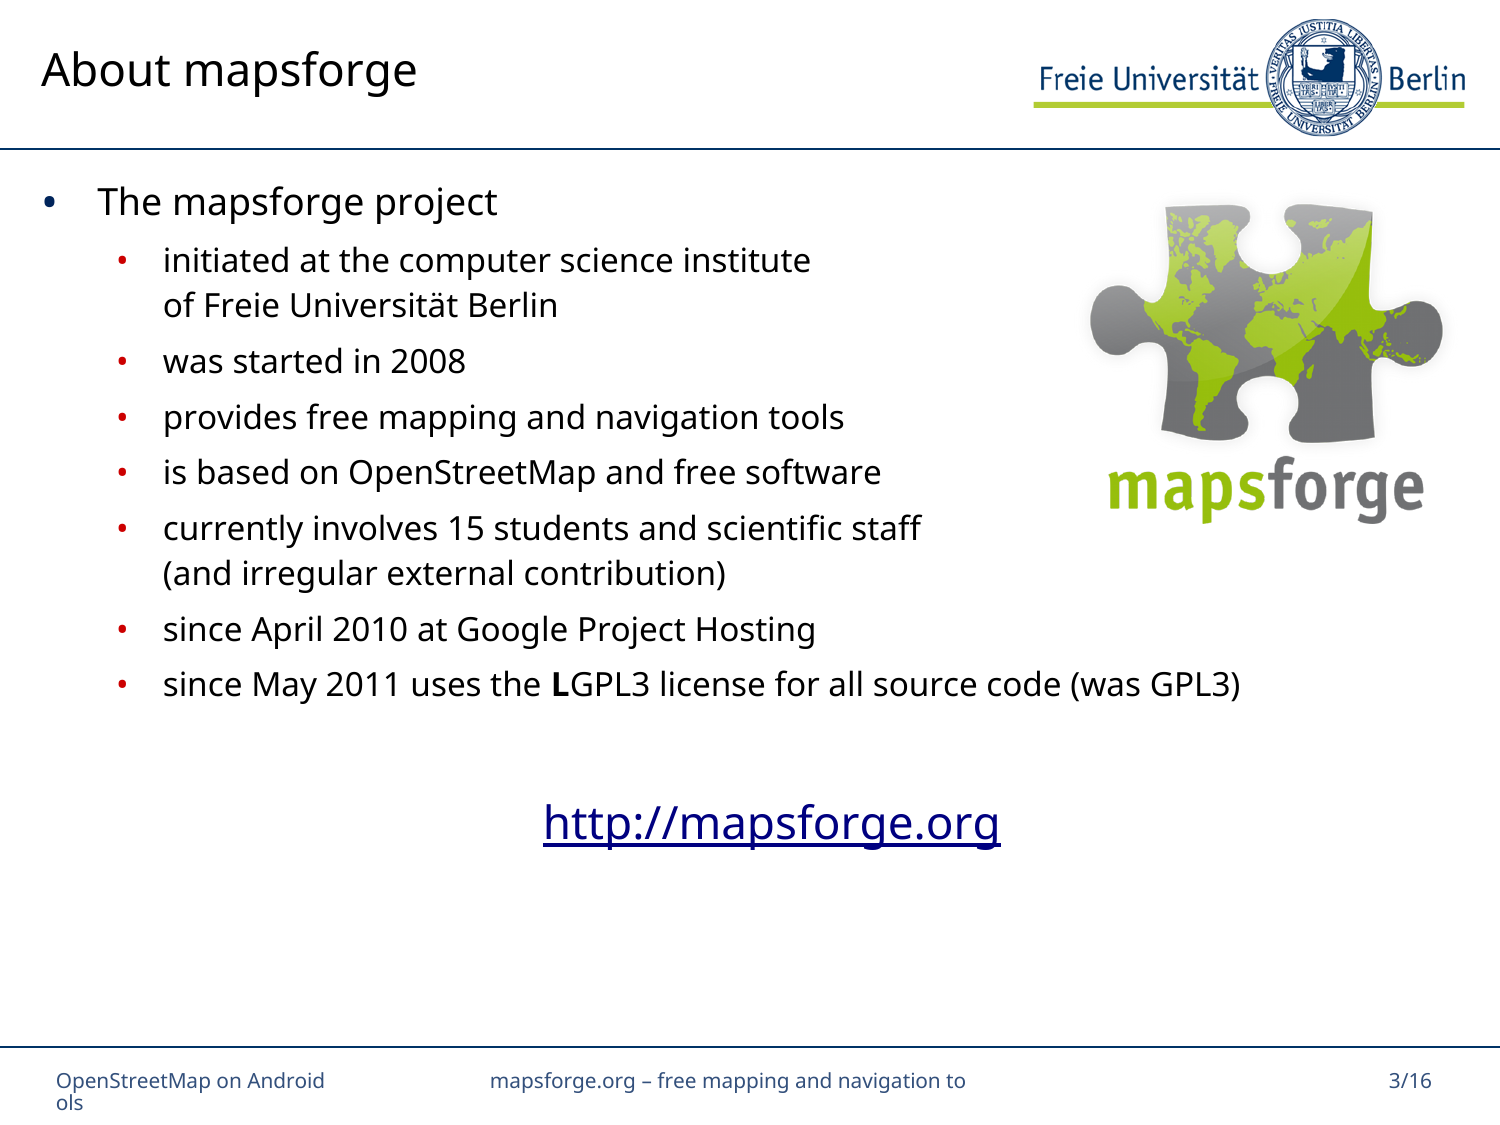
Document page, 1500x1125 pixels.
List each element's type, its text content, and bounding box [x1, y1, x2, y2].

list The mapsforge project initiated at the computer science institute of Freie Universität Berlin was started in 2008 provides free mapping and navigation tools is based on OpenStreetMap and free software currently involves 15 students and scientific staff (and irregular external contribution) since April 2010 at Google Project Hosting since May 2011 uses the LGPL3 license for all source code (was GPL3) http://mapsforge.org [41, 175, 1447, 1034]
title About mapsforge [41, 0, 1016, 138]
picture [1033, 19, 1470, 137]
picture [1074, 188, 1459, 524]
